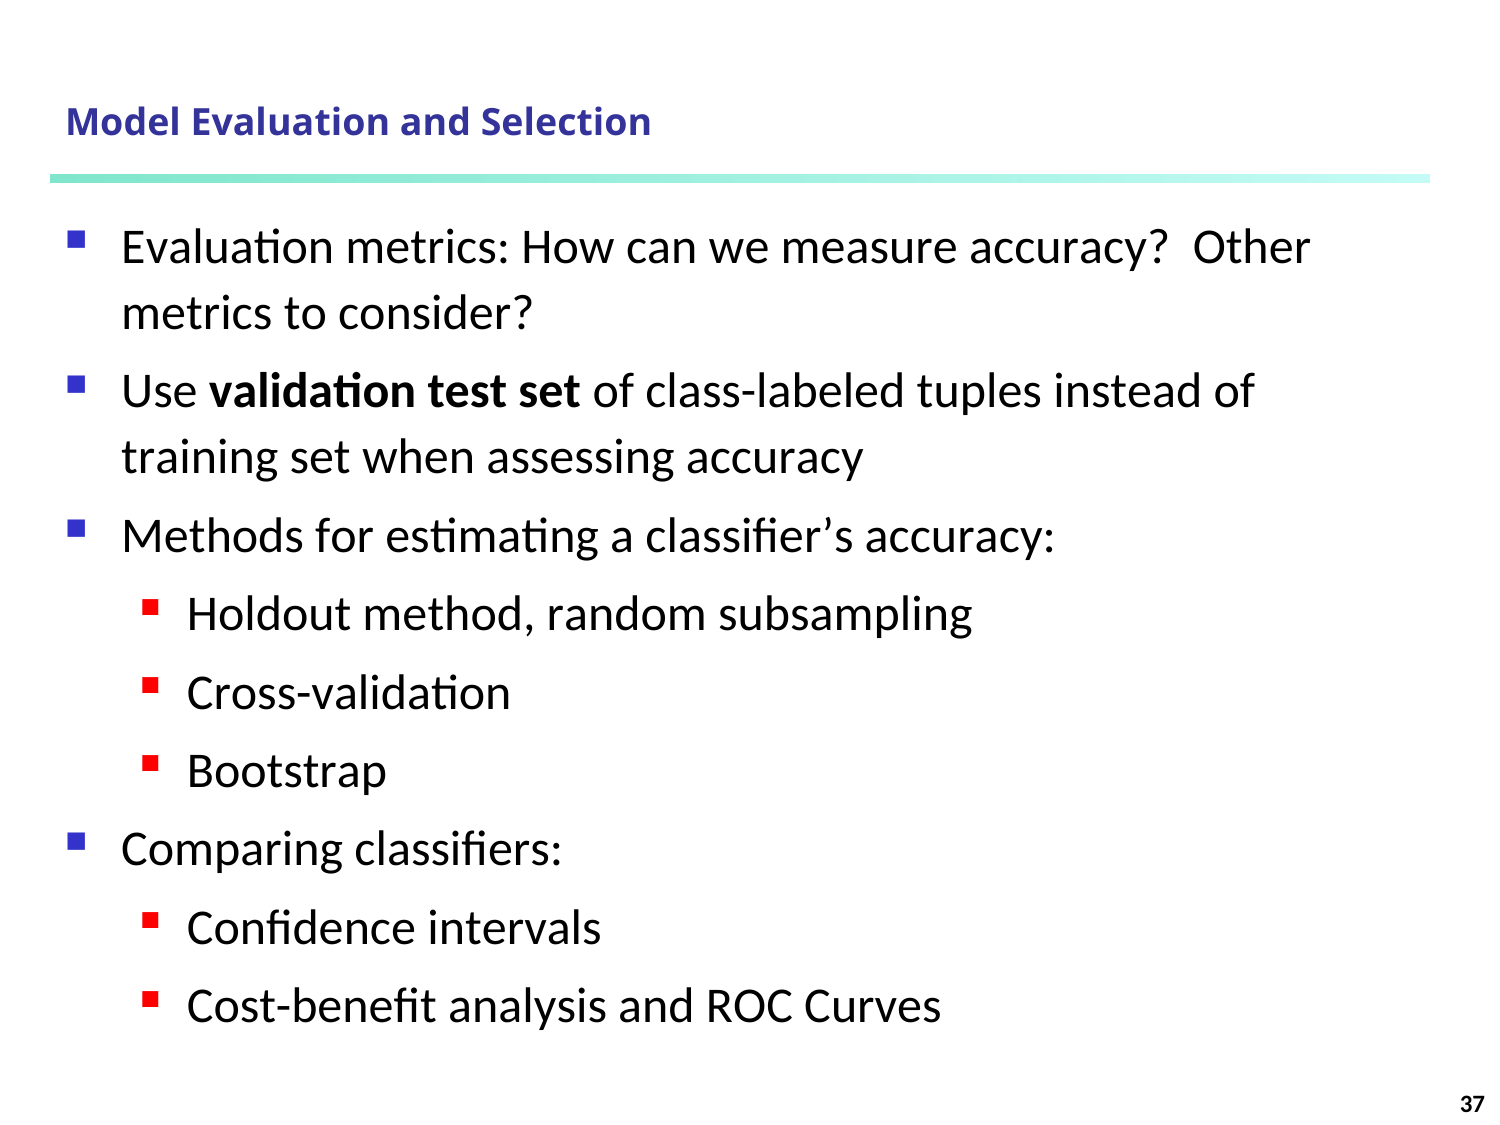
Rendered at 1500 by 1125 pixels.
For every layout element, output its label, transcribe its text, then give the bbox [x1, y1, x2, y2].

list Evaluation metrics: How can we measure accuracy? Other metrics to consider? Use validation test set of class-labeled tuples instead of training set when assessing accuracy Methods for estimating a classifier’s accuracy: Holdout method, random subsampling Cross-validation Bootstrap Comparing classifiers: Confidence intervals Cost-benefit analysis and ROC Curves [49, 199, 1438, 1063]
title Model Evaluation and Selection [50, 49, 1429, 150]
text_box <number> [1187, 1062, 1500, 1125]
